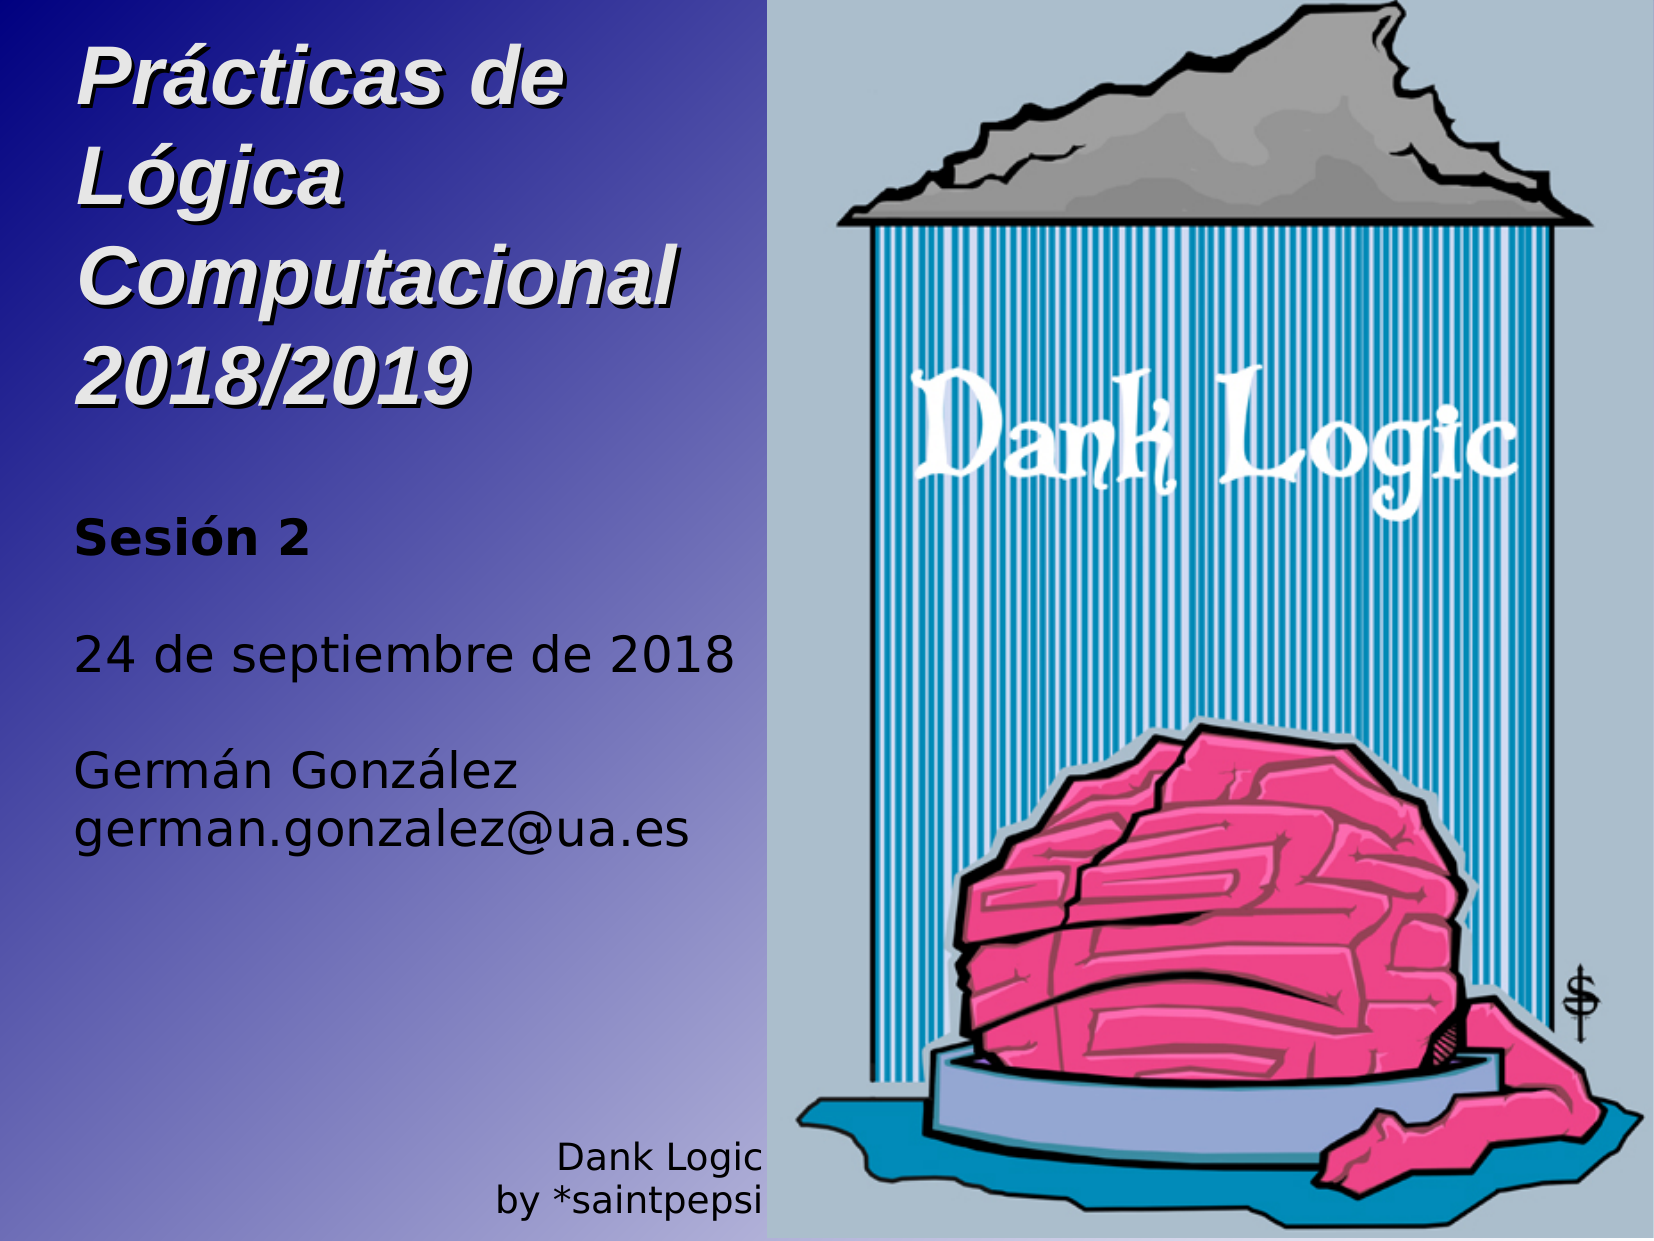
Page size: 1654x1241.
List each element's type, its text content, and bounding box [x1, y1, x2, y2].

text_box Dank Logic by *saintpepsi [480, 1127, 779, 1241]
text_box [0, 0, 767, 1241]
text_box Sesión 2 24 de septiembre de 2018 Germán González german.gonzalez@ua.es [59, 501, 760, 885]
picture [767, 0, 1654, 1238]
title Prácticas de Lógica Computacional 2018/2019 [76, 19, 839, 424]
